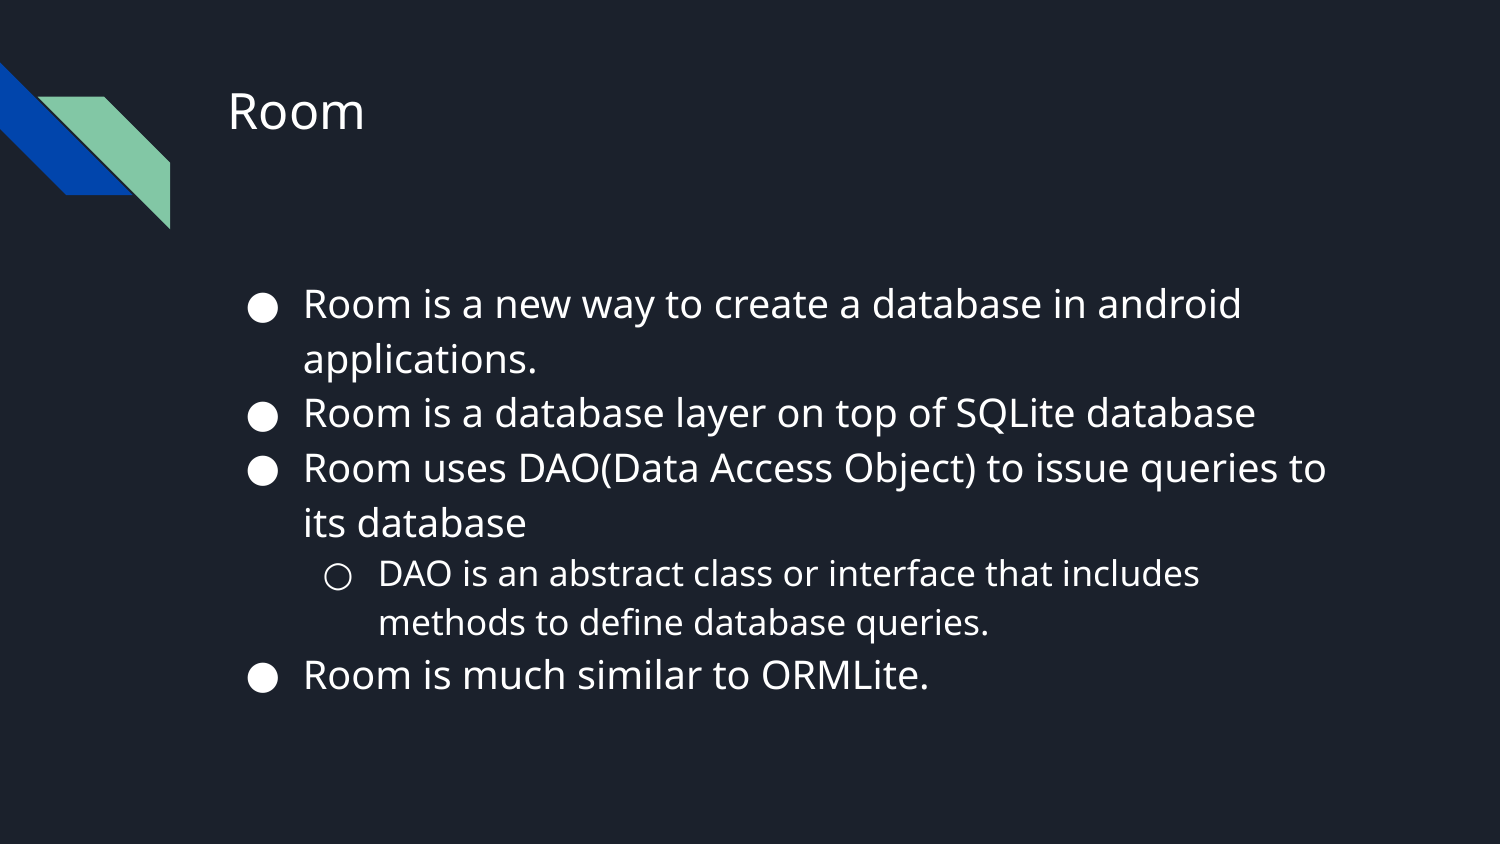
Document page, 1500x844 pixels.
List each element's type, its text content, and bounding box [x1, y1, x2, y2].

title Room [212, 64, 1368, 215]
list Room is a new way to create a database in android applications. Room is a database layer on top of SQLite database Room uses DAO(Data Access Object) to issue queries to its database DAO is an abstract class or interface that includes methods to define database queries. Room is much similar to ORMLite. [212, 257, 1368, 735]
